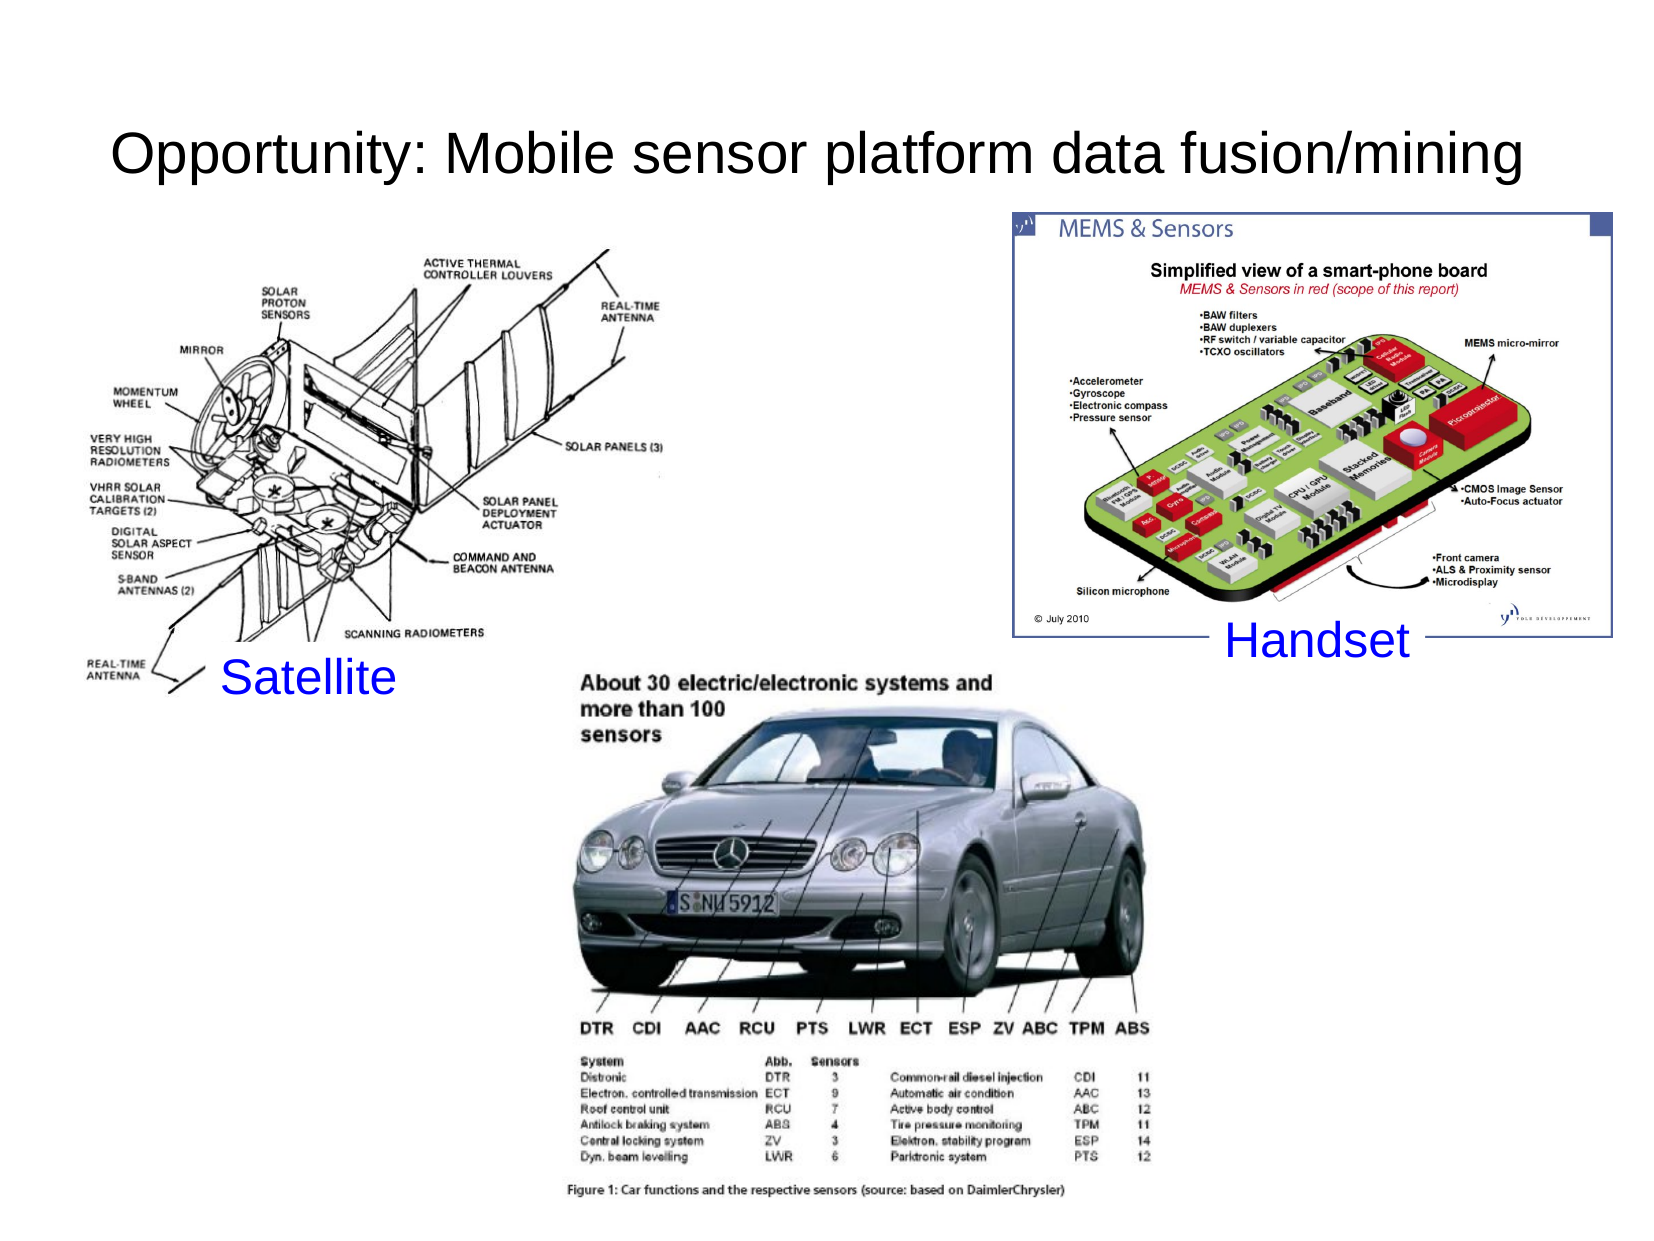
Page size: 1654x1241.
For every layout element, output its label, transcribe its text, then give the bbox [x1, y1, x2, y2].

picture [1012, 212, 1613, 638]
title Opportunity: Mobile sensor platform data fusion/mining [82, 49, 1571, 257]
picture [75, 245, 1163, 1201]
text_box Satellite [205, 641, 413, 713]
text_box Handset [1209, 604, 1426, 676]
